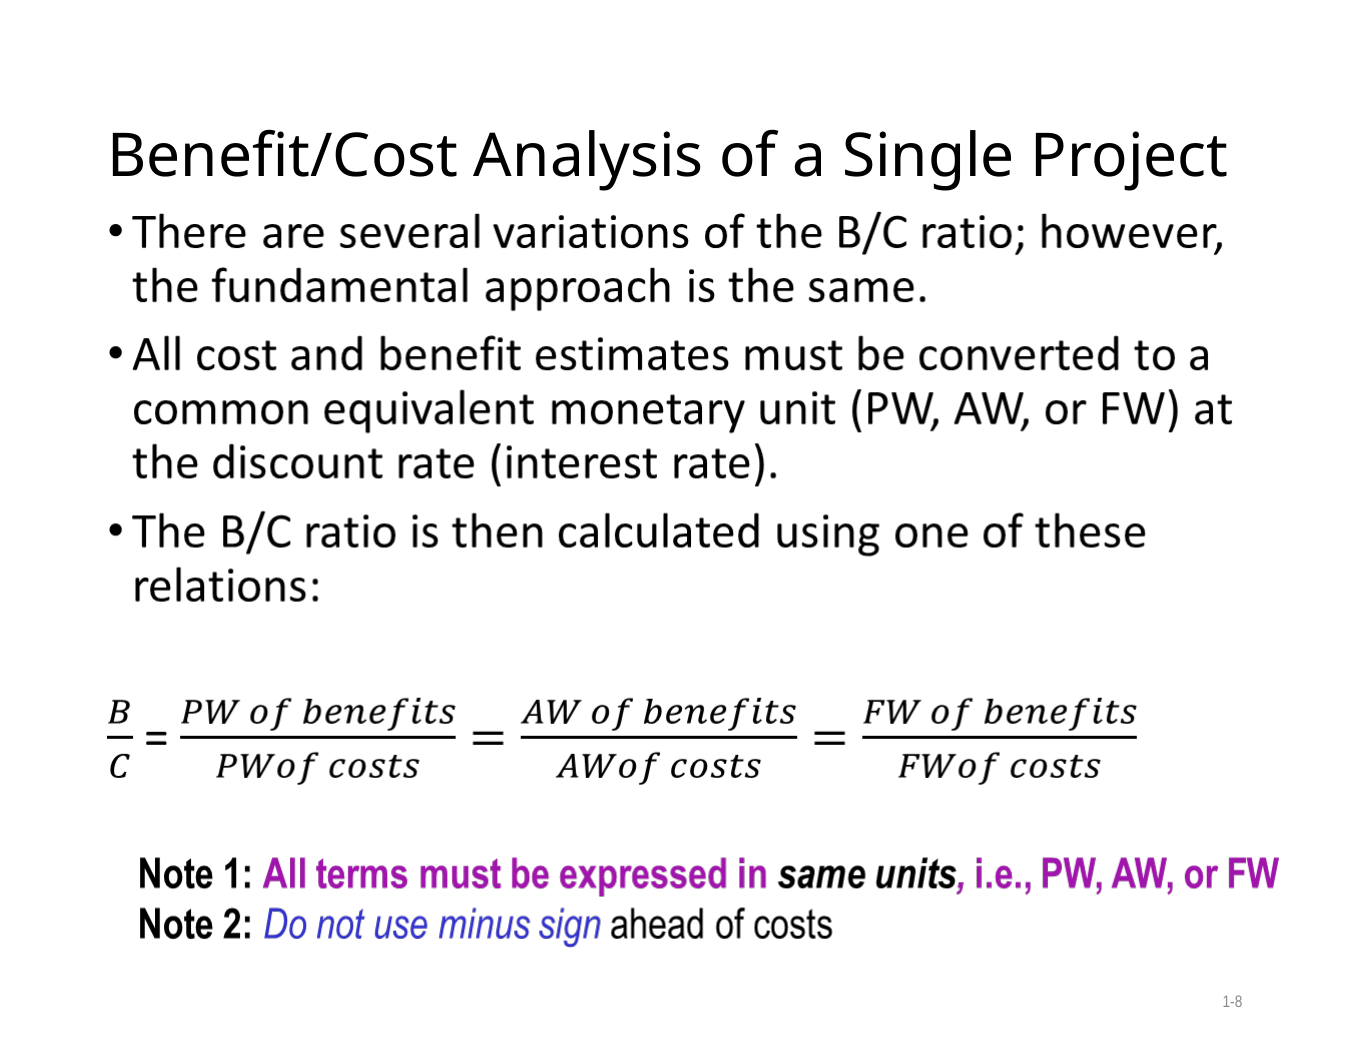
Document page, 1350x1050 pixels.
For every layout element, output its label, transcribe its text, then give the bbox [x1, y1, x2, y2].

title Benefit/Cost Analysis of a Single Project [92, 55, 1258, 199]
picture [92, 199, 1350, 974]
text_box 1-<number> [953, 974, 1258, 1030]
